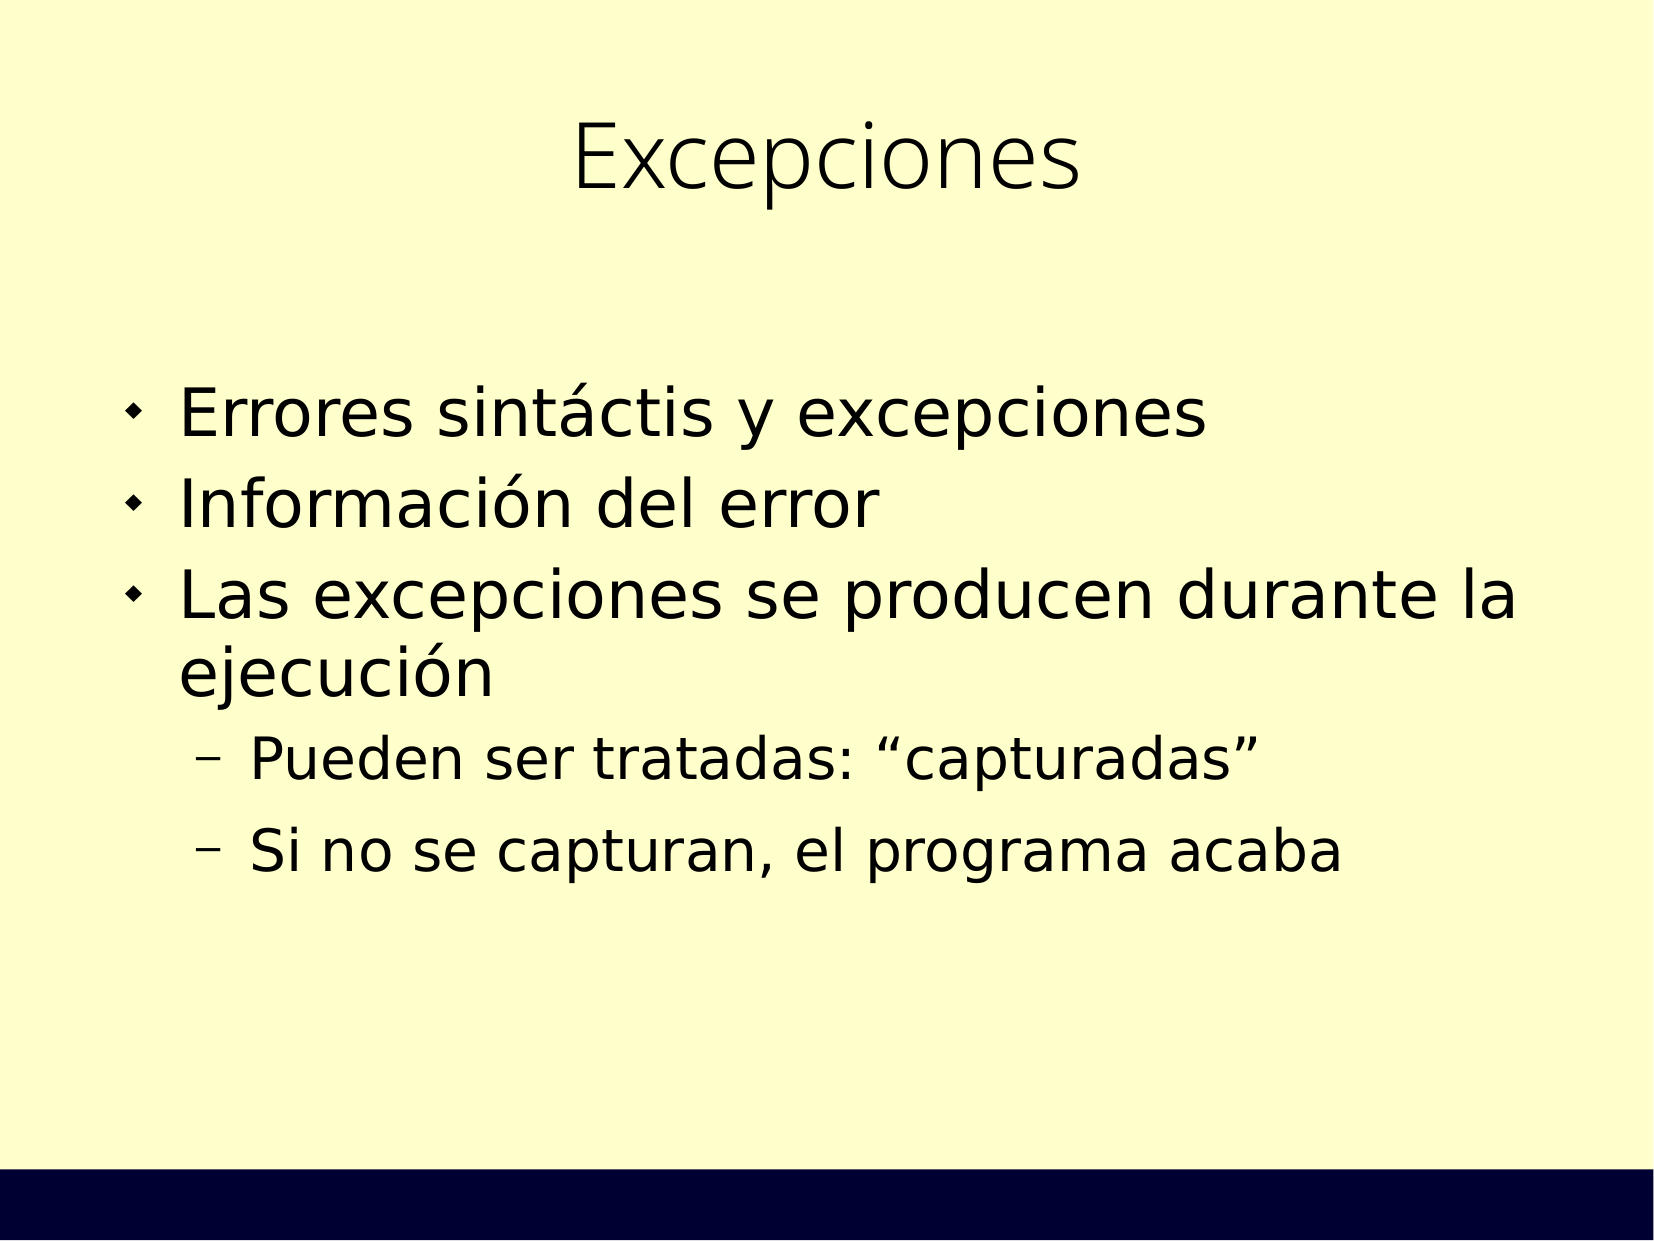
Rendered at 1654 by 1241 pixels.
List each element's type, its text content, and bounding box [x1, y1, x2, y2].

title Excepciones [82, 49, 1571, 257]
list Errores sintáctis y excepciones Información del error Las excepciones se producen durante la ejecución Pueden ser tratadas: “capturadas” Si no se capturan, el programa acaba [107, 269, 1563, 989]
